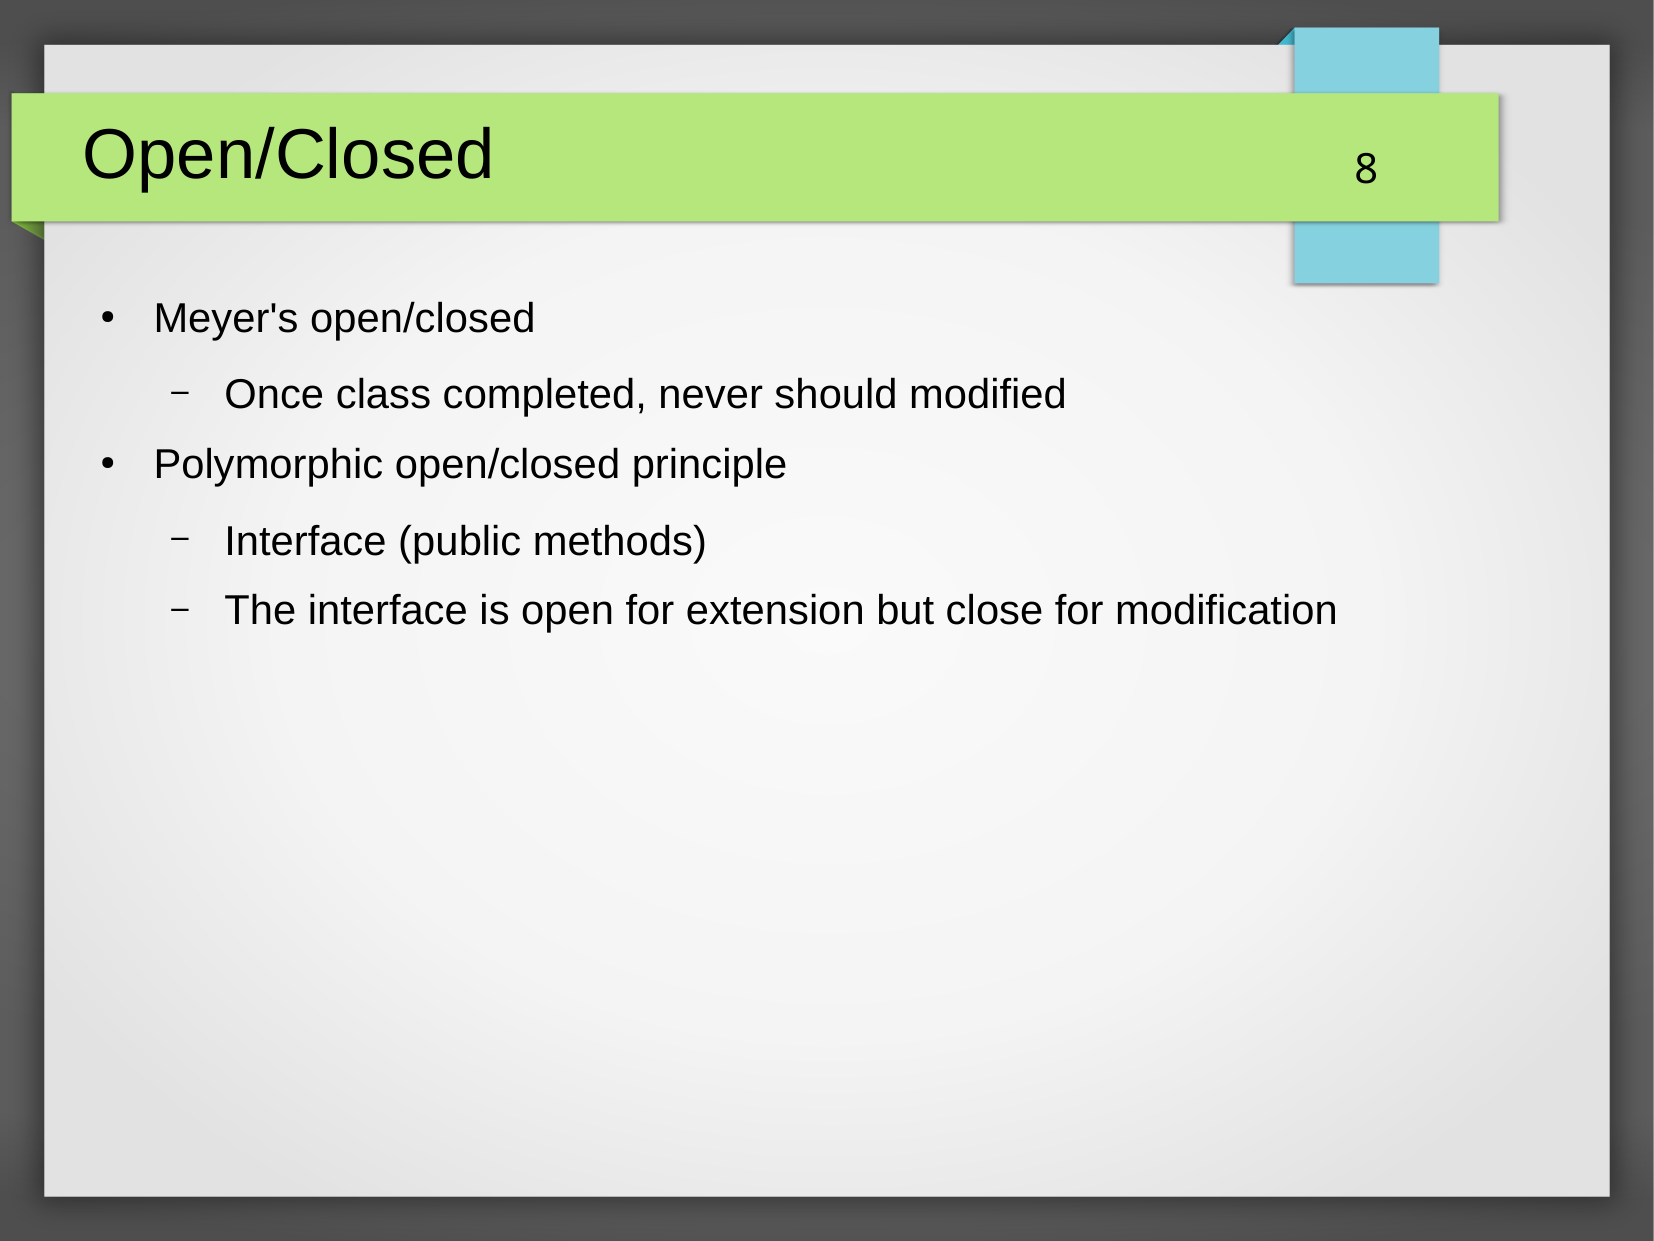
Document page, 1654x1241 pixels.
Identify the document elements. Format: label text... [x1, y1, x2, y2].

title Open/Closed [82, 94, 1264, 213]
list Meyer's open/closed Once class completed, never should modified Polymorphic open/closed principle Interface (public methods) The interface is open for extension but close for modification [82, 295, 1571, 1015]
text_box <number> [1254, 131, 1479, 207]
picture [0, 0, 1654, 1241]
